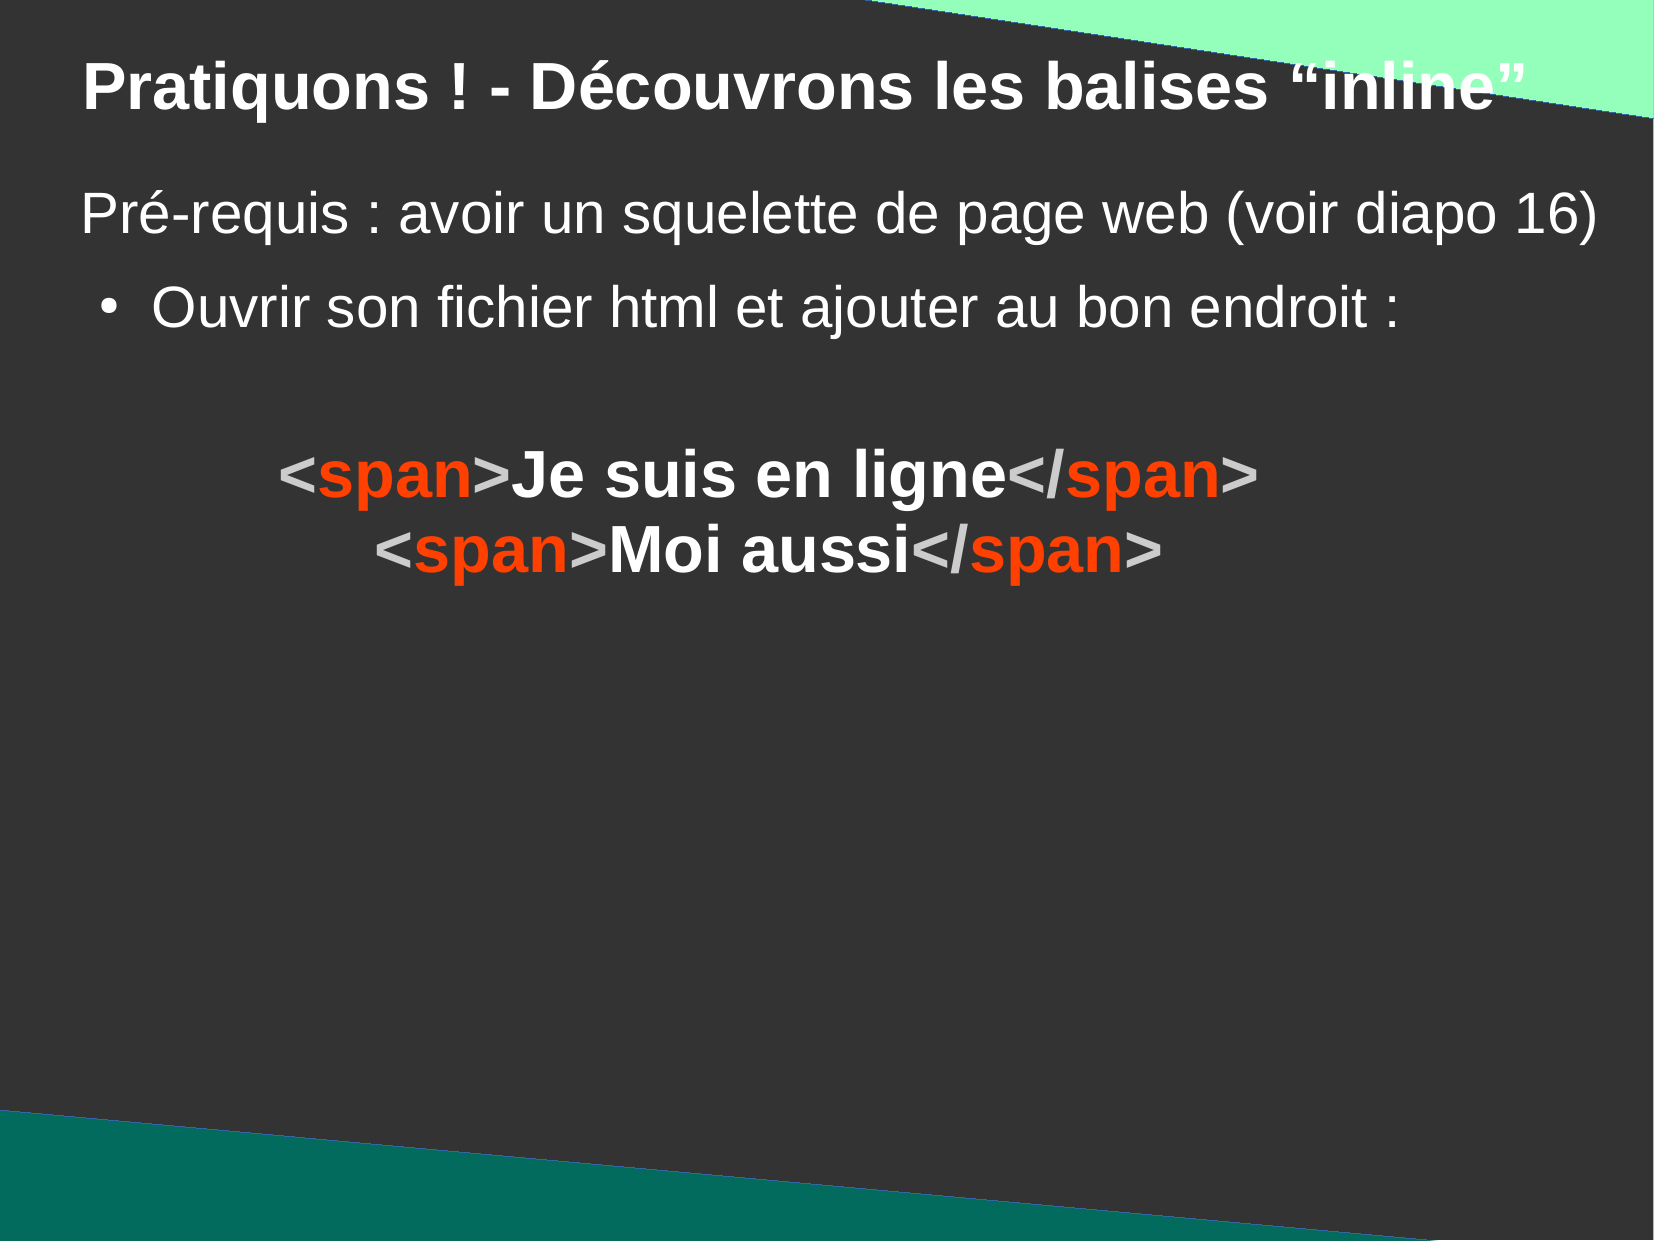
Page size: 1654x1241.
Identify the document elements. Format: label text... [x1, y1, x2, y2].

list Pré-requis : avoir un squelette de page web (voir diapo 16) Ouvrir son fichier html et ajouter au bon endroit : [80, 180, 1620, 367]
text_box <span>Je suis en ligne</span> <span>Moi aussi</span> [131, 429, 1407, 638]
title Pratiquons ! - Découvrons les balises “inline” [82, 49, 1571, 152]
text_box [865, 0, 1654, 119]
